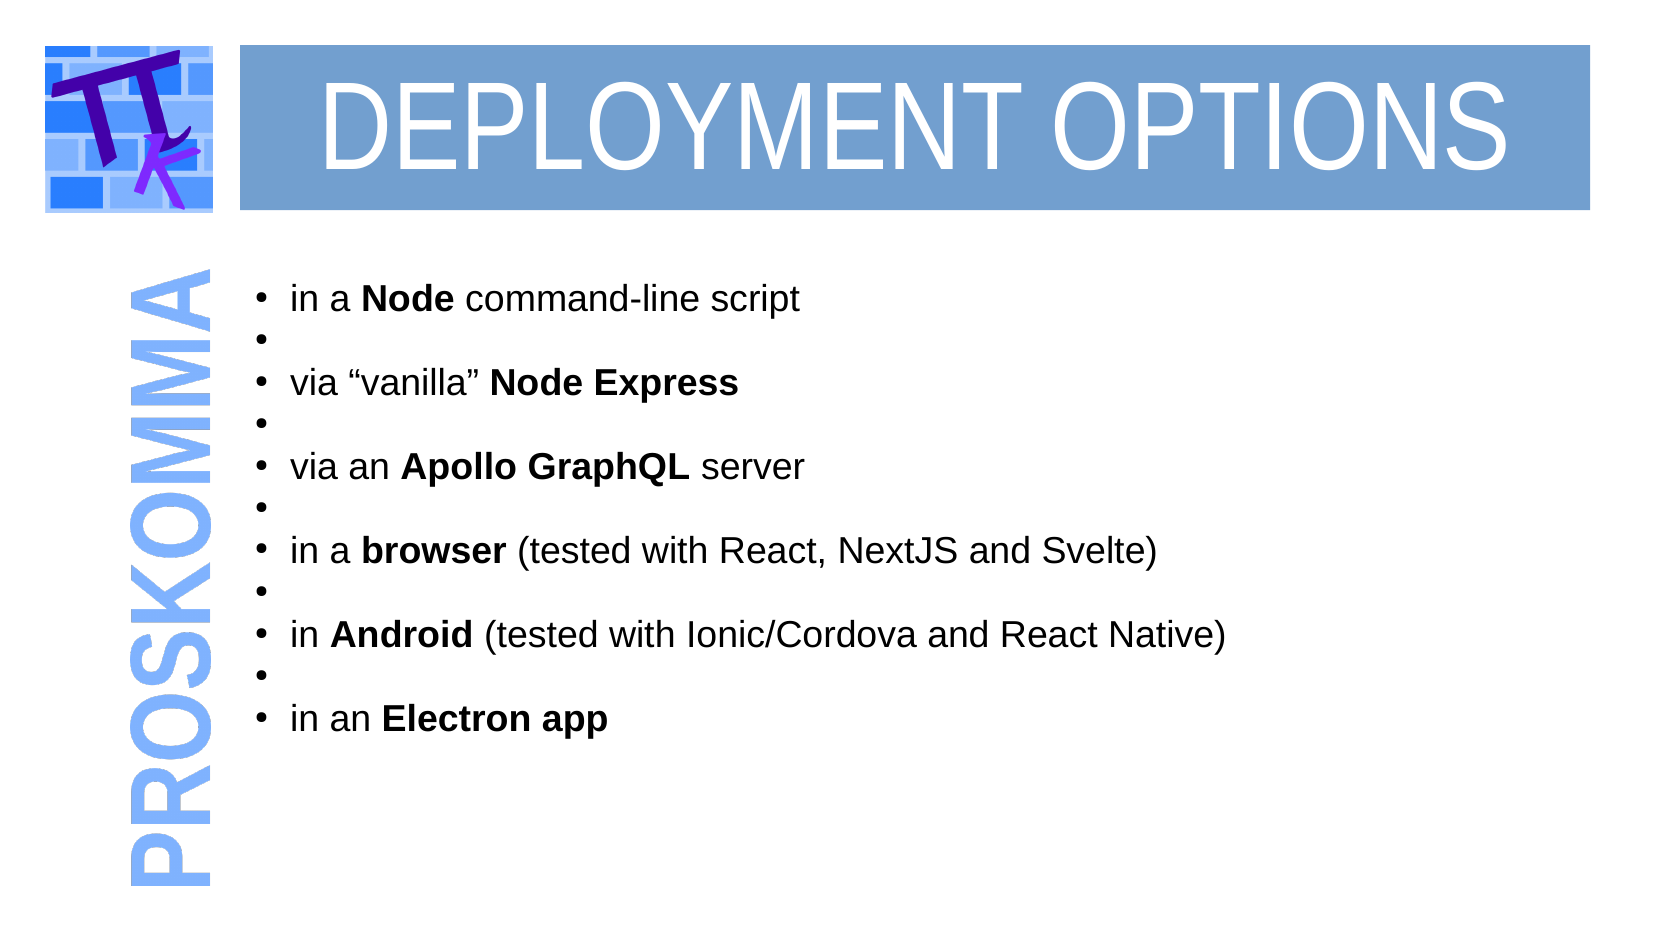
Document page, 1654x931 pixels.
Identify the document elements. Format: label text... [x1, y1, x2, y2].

picture [130, 269, 211, 886]
text_box DEPLOYMENT OPTIONS [240, 45, 1591, 211]
text_box in a Node command-line script via “vanilla” Node Express via an Apollo GraphQL server in a browser (tested with React, NextJS and Svelte) in Android (tested with Ionic/Cordova and React Native) in an Electron app [240, 270, 1591, 915]
picture [45, 46, 213, 213]
